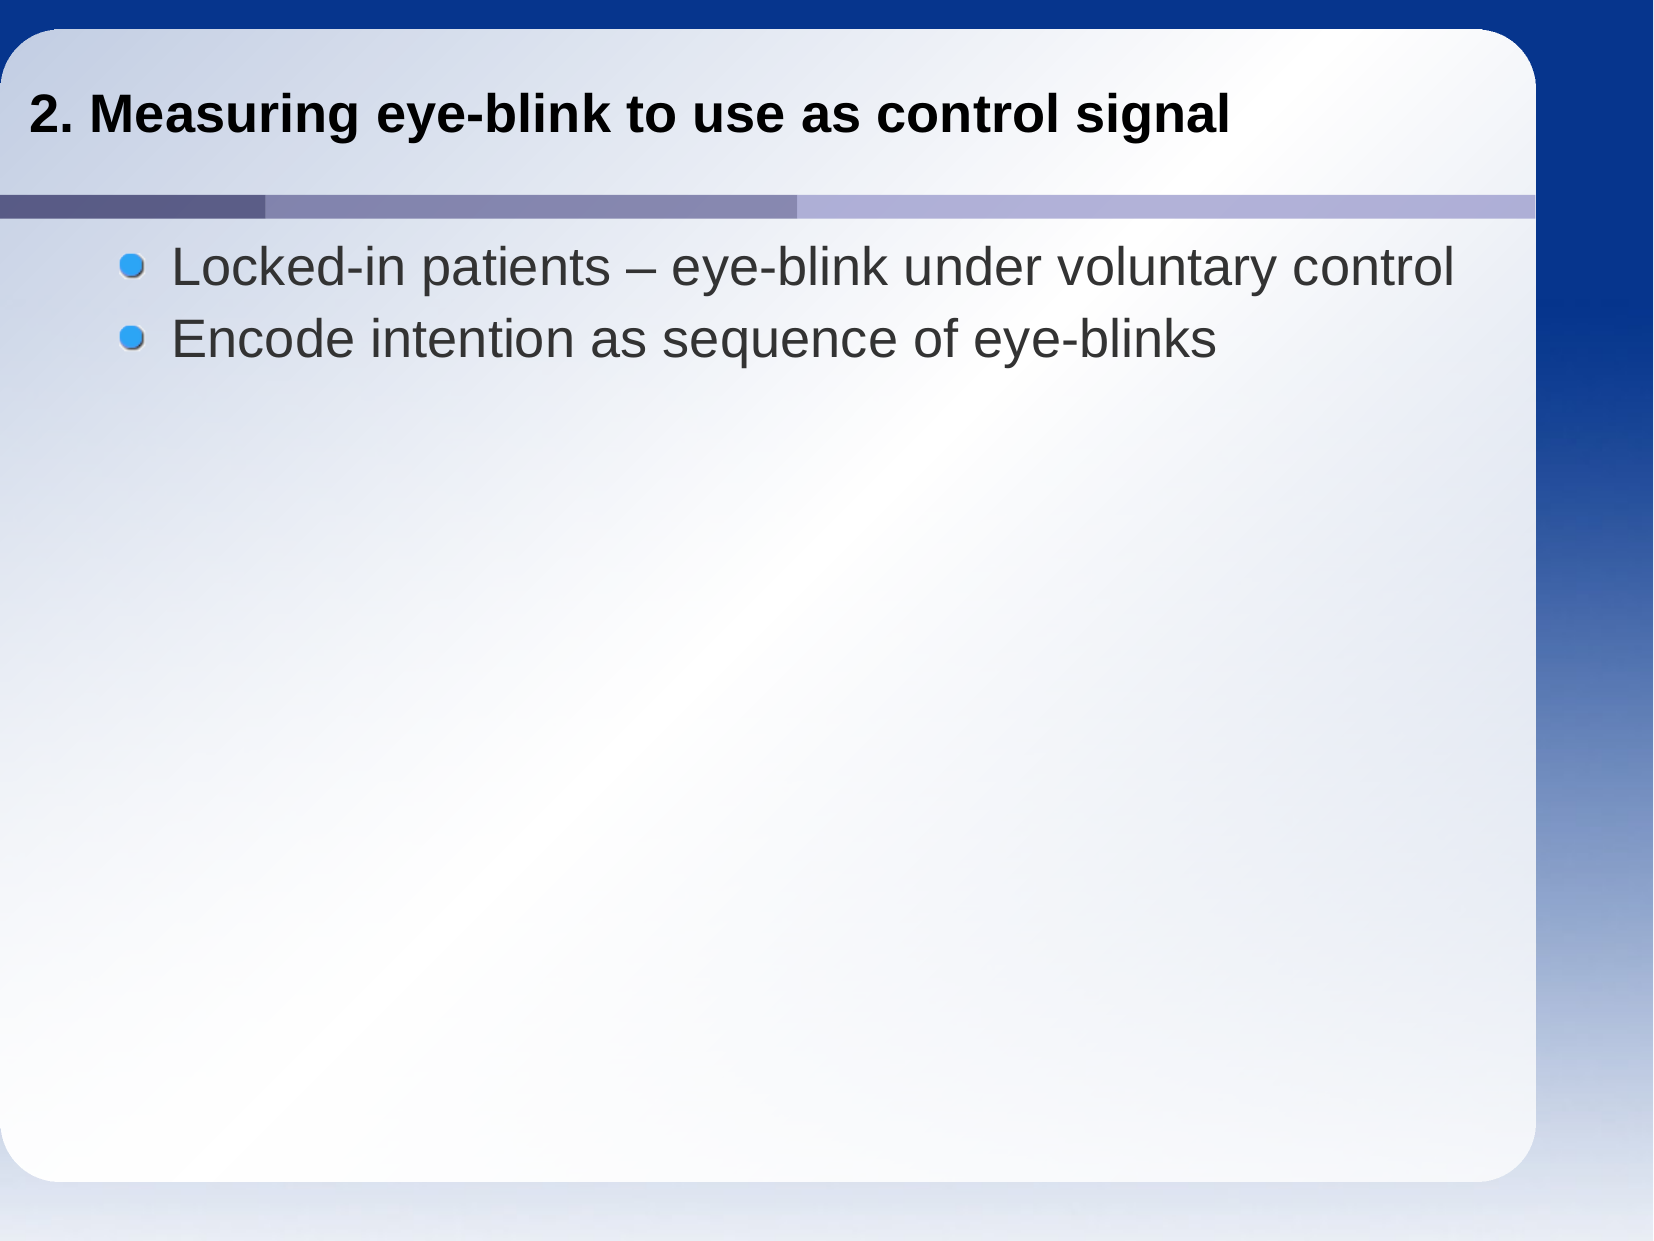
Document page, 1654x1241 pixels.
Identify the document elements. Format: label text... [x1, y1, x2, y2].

list Locked-in patients – eye-blink under voluntary control Encode intention as sequence of eye-blinks [29, 236, 1506, 1152]
picture [0, 0, 1654, 1241]
title 2. Measuring eye-blink to use as control signal [29, 49, 1506, 178]
